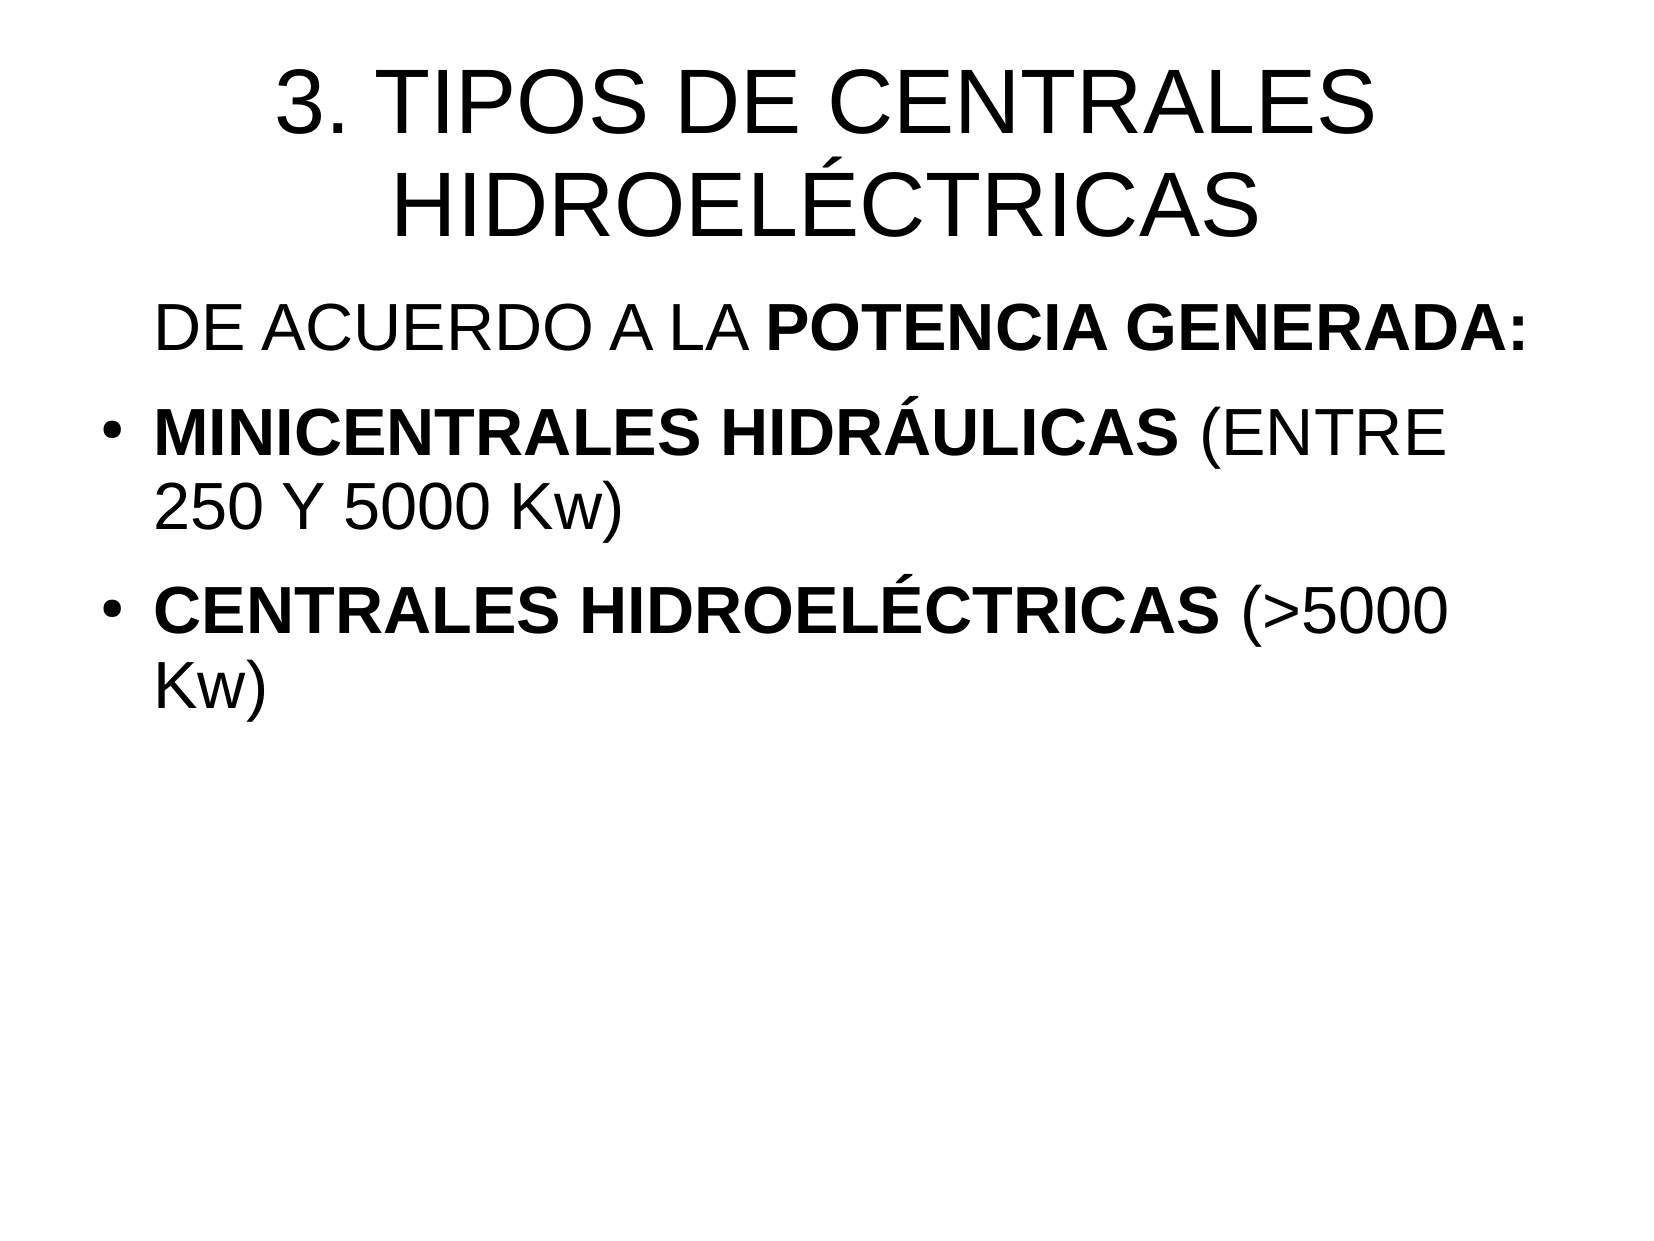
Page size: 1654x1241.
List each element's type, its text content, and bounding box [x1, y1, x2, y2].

title 3. TIPOS DE CENTRALES HIDROELÉCTRICAS [82, 50, 1571, 256]
list DE ACUERDO A LA POTENCIA GENERADA: MINICENTRALES HIDRÁULICAS (ENTRE 250 Y 5000 Kw) CENTRALES HIDROELÉCTRICAS (>5000 Kw) [82, 290, 1571, 1109]
